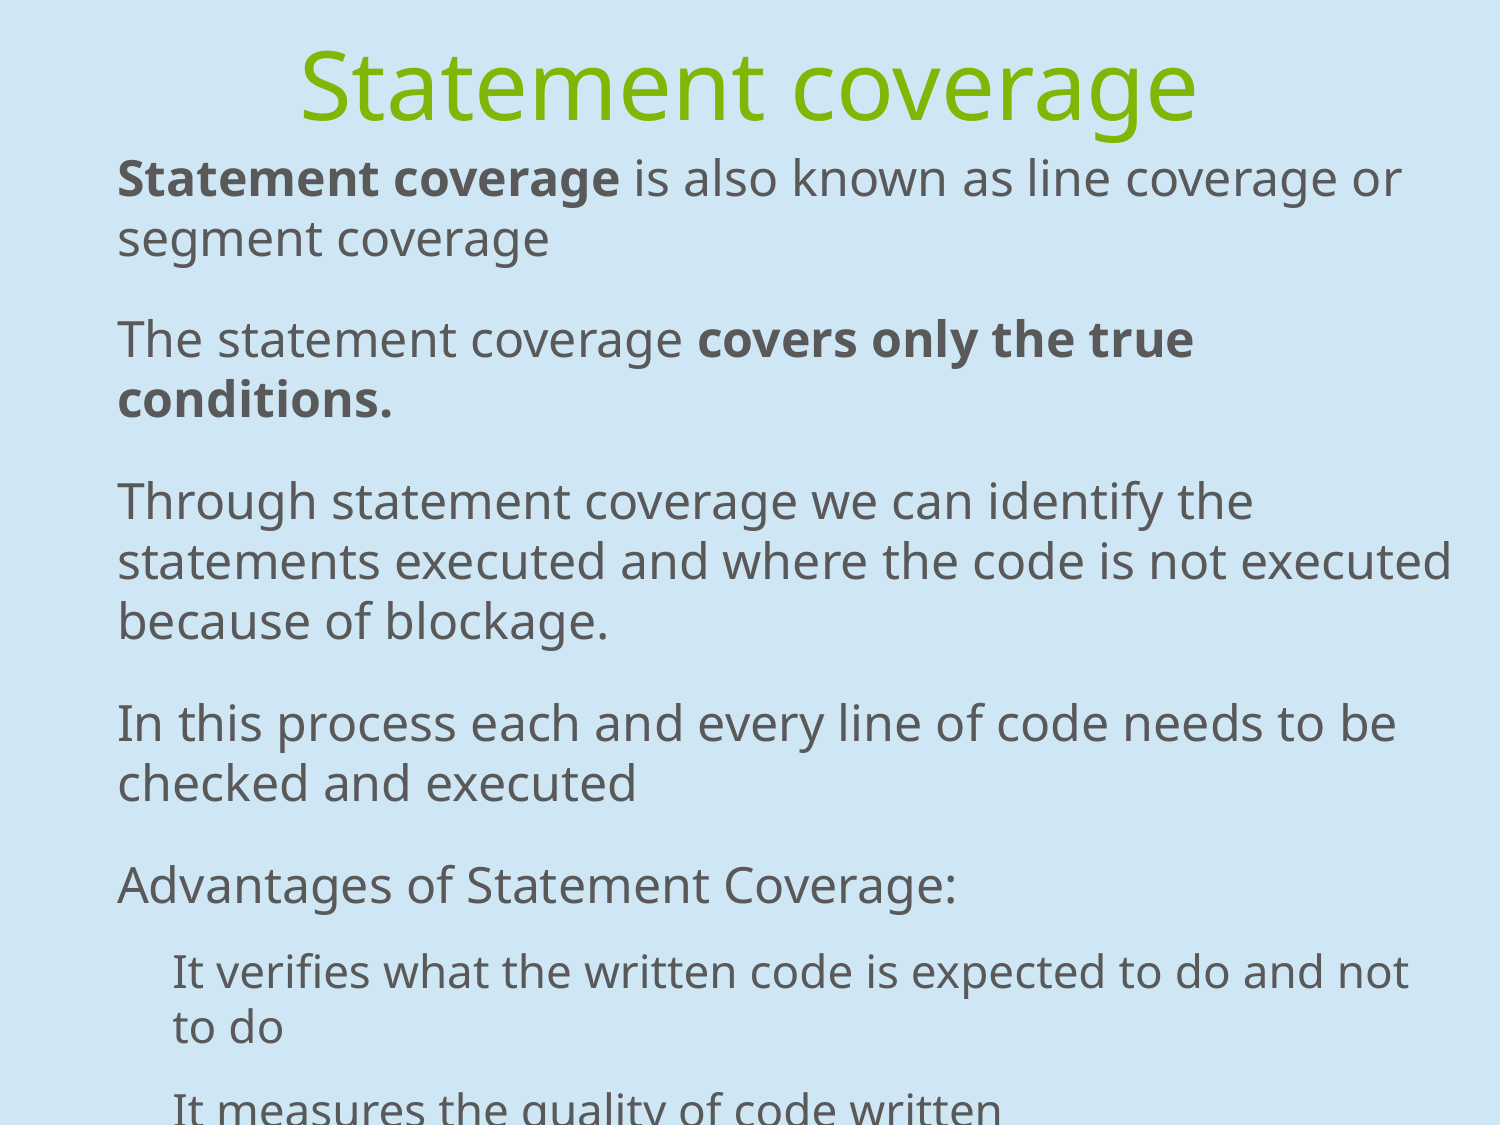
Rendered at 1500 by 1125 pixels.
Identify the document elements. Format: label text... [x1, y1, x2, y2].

title Statement coverage [90, 17, 1410, 138]
list Statement coverage is also known as line coverage or segment coverage The statement coverage covers only the true conditions. Through statement coverage we can identify the statements executed and where the code is not executed because of blockage. In this process each and every line of code needs to be checked and executed Advantages of Statement Coverage: It verifies what the written code is expected to do and not to do It measures the quality of code written It checks the flow of different paths in the program and it also ensure that whether those path are tested or not. Disadvantage of statement coverage: It cannot test the false conditions. It does not report that whether the loop reaches its termination condition. It does not understand the logical operators. [45, 138, 1479, 1089]
